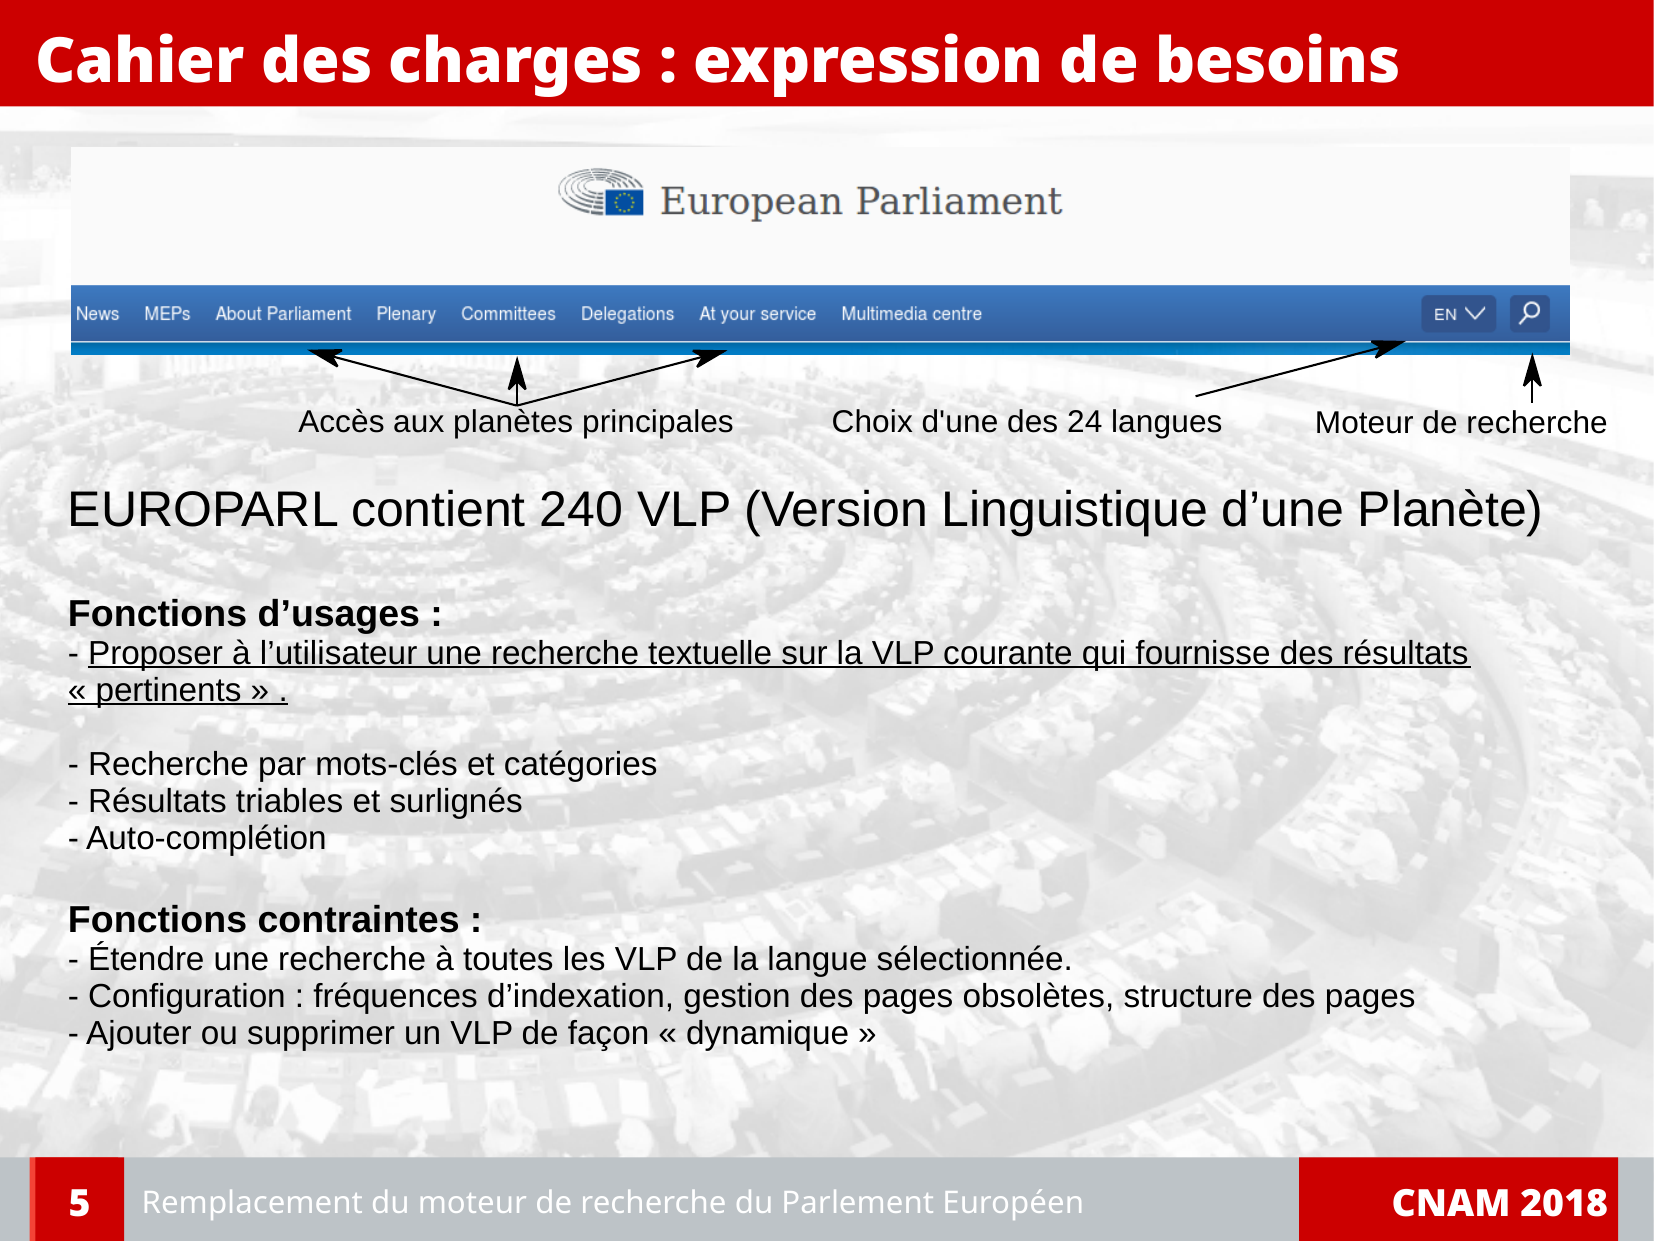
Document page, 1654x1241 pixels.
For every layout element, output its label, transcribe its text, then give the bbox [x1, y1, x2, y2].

picture [0, 107, 1654, 1157]
title Cahier des charges : expression de besoins [35, 0, 1571, 101]
text_box EUROPARL contient 240 VLP (Version Linguistique d’une Planète) Fonctions d’usages : - Proposer à l’utilisateur une recherche textuelle sur la VLP courante qui fournisse des résultats « pertinents » . - Recherche par mots-clés et catégories - Résultats triables et surlignés - Auto-complétion Fonctions contraintes : - Étendre une recherche à toutes les VLP de la langue sélectionnée. - Configuration : fréquences d’indexation, gestion des pages obsolètes, structure des pages - Ajouter ou supprimer un VLP de façon « dynamique » [53, 473, 1577, 1060]
